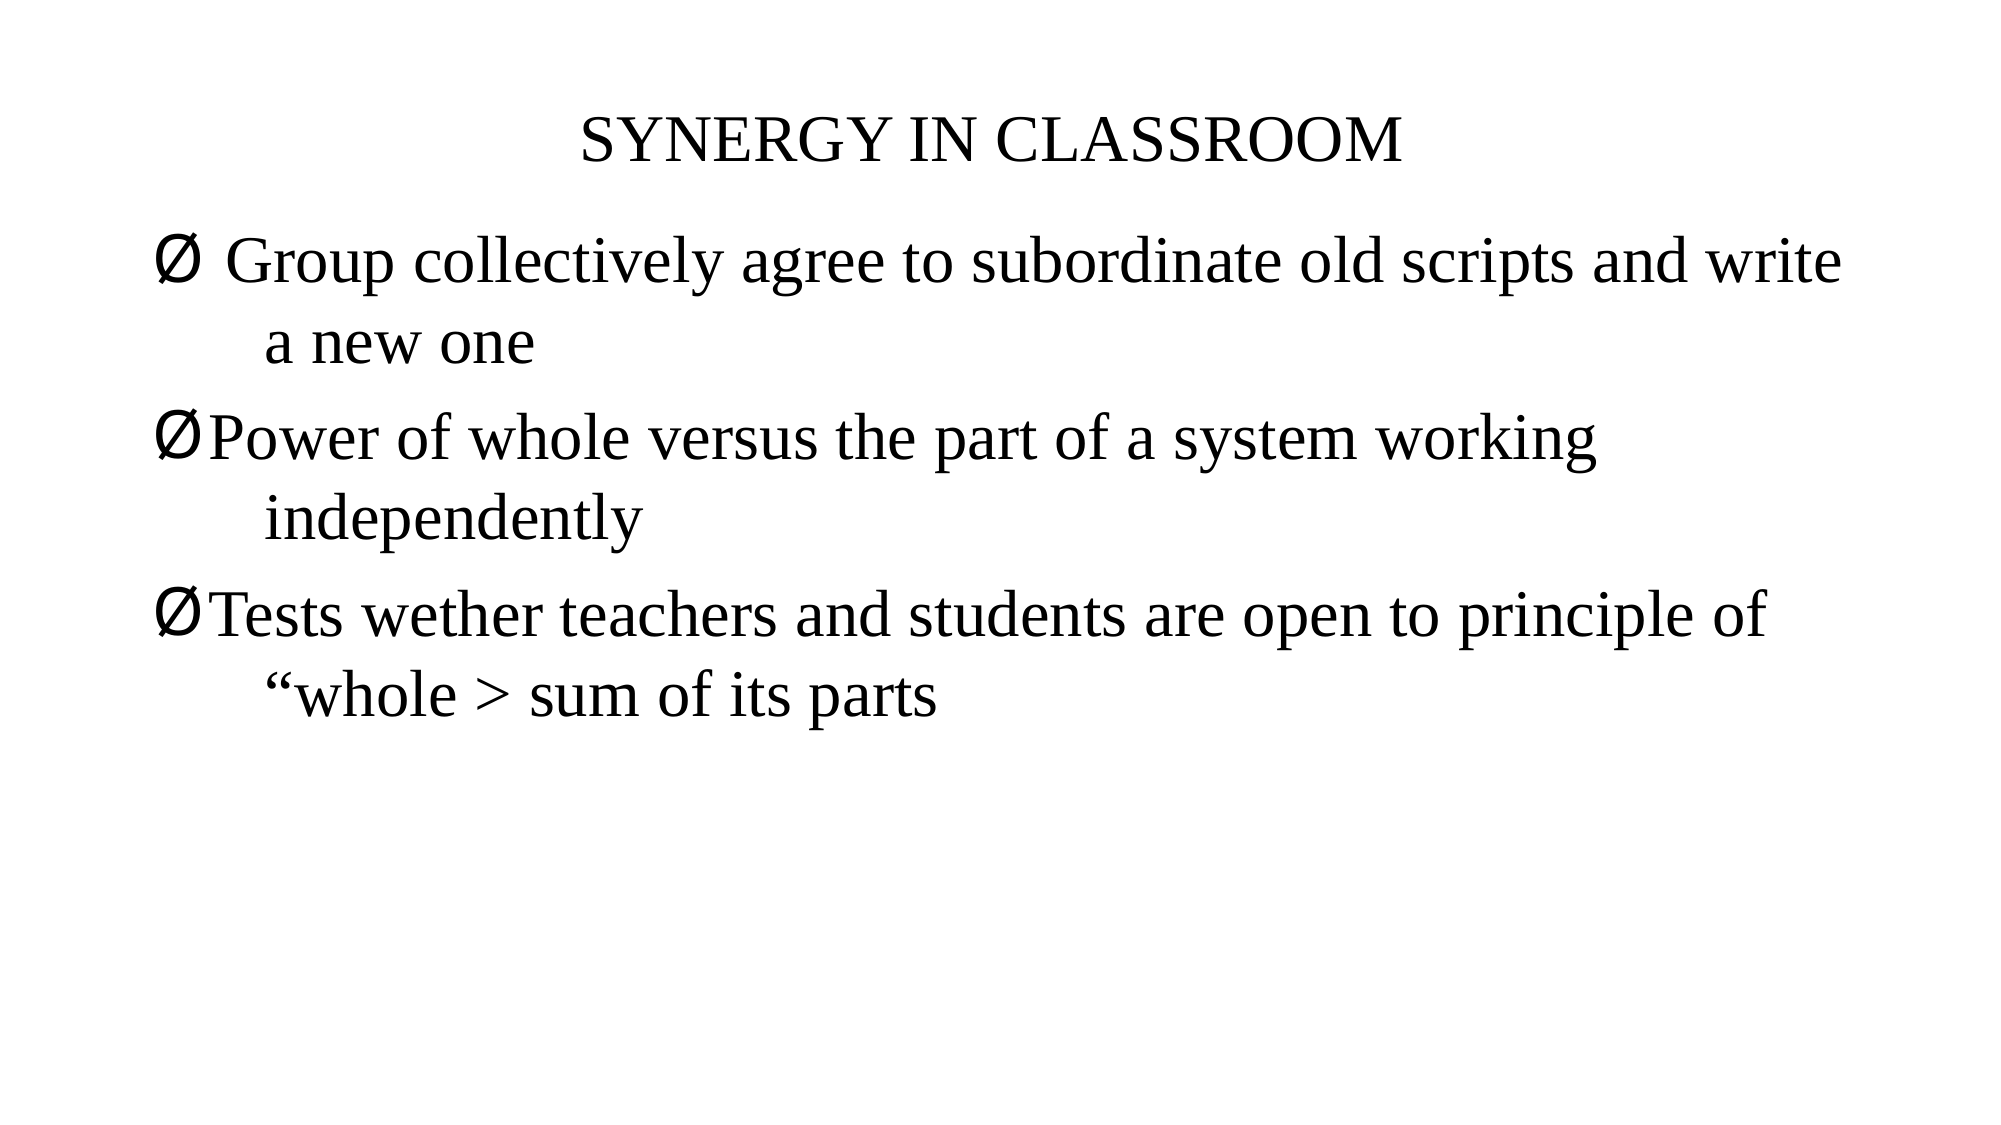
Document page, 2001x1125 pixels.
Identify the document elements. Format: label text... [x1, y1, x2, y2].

title SYNERGY IN CLASSROOM [137, 59, 1863, 208]
list Group collectively agree to subordinate old scripts and write a new one Power of whole versus the part of a system working independently Tests wether teachers and students are open to principle of “whole > sum of its parts [137, 208, 1863, 1014]
